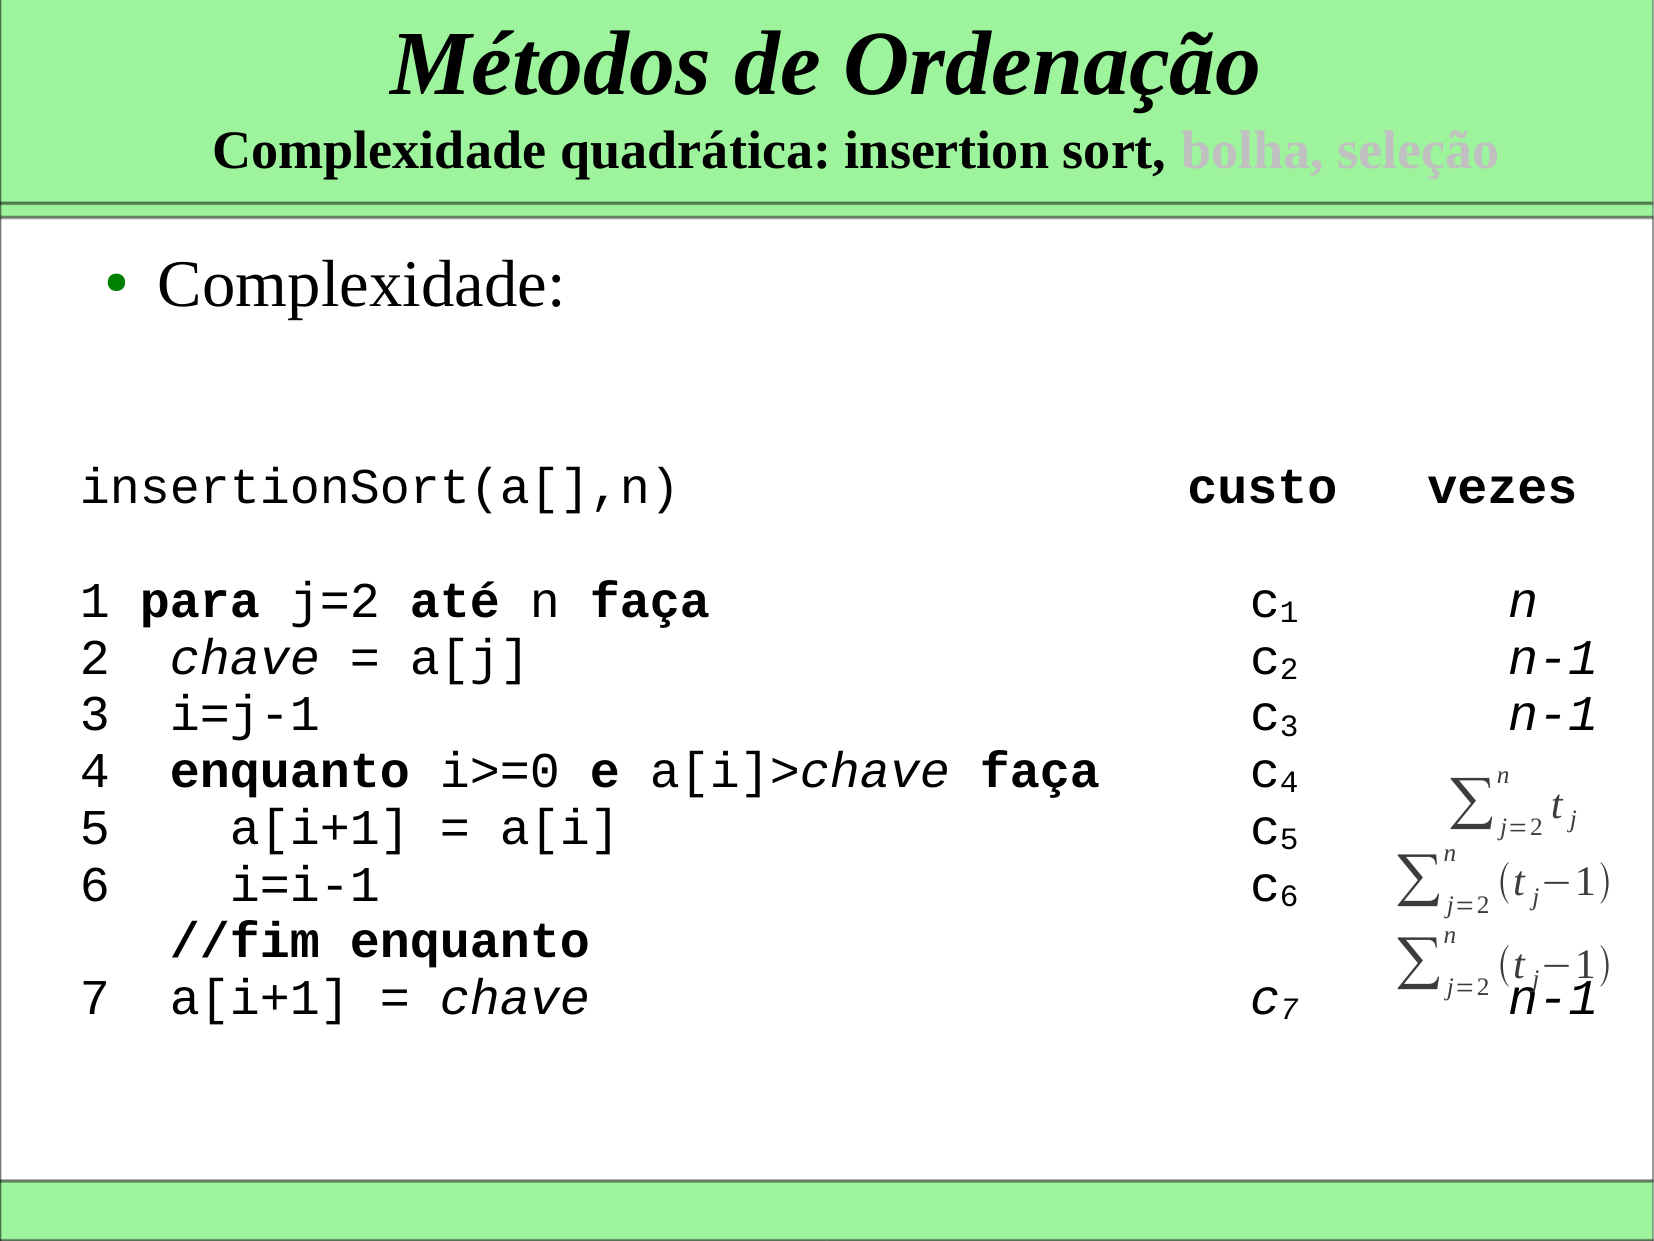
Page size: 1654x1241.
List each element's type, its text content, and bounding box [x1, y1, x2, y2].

text_box insertionSort(a[],n) custo vezes 1 para j=2 até n faça c1 n 2 chave = a[j] c2 n-1 3 i=j-1 c3 n-1 4 enquanto i>=0 e a[i]>chave faça c4 5 a[i+1] = a[i] c5 6 i=i-1 c6 //fim enquanto 7 a[i+1] = chave c7 n-1 [47, 454, 1619, 1130]
title Métodos de Ordenação [82, 12, 1571, 115]
picture [0, 0, 1654, 1241]
chart [1388, 921, 1618, 1002]
text_box Complexidade quadrática: insertion sort, bolha, seleção [178, 112, 1514, 188]
chart [1388, 762, 1618, 919]
list Complexidade: [86, 246, 1576, 454]
